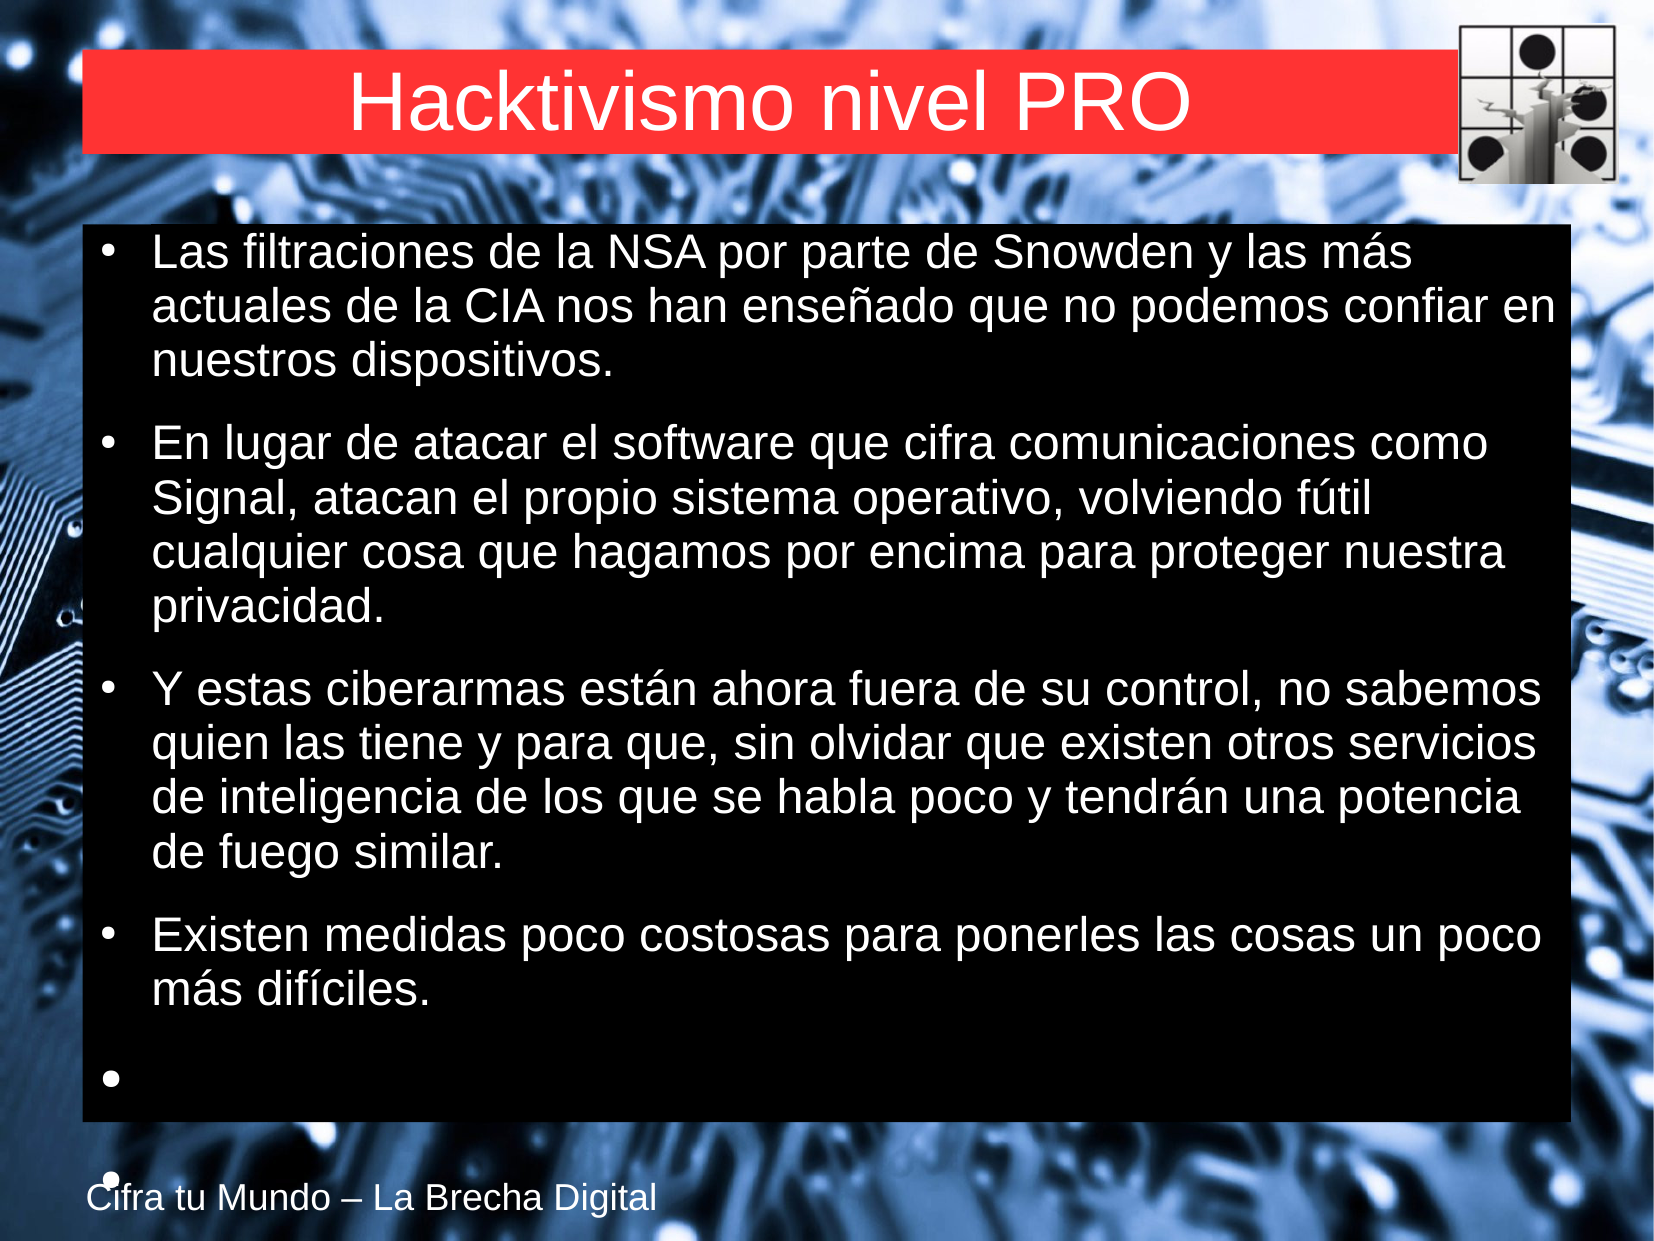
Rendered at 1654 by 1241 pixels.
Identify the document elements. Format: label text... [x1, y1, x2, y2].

title Hacktivismo nivel PRO [82, 49, 1458, 154]
list Las filtraciones de la NSA por parte de Snowden y las más actuales de la CIA nos han enseñado que no podemos confiar en nuestros dispositivos. En lugar de atacar el software que cifra comunicaciones como Signal, atacan el propio sistema operativo, volviendo fútil cualquier cosa que hagamos por encima para proteger nuestra privacidad. Y estas ciberarmas están ahora fuera de su control, no sabemos quien las tiene y para que, sin olvidar que existen otros servicios de inteligencia de los que se habla poco y tendrán una potencia de fuego similar. Existen medidas poco costosas para ponerles las cosas un poco más difíciles. [82, 224, 1571, 1123]
picture [0, 0, 1654, 1241]
text_box Cifra tu Mundo – La Brecha Digital [70, 1169, 1453, 1226]
